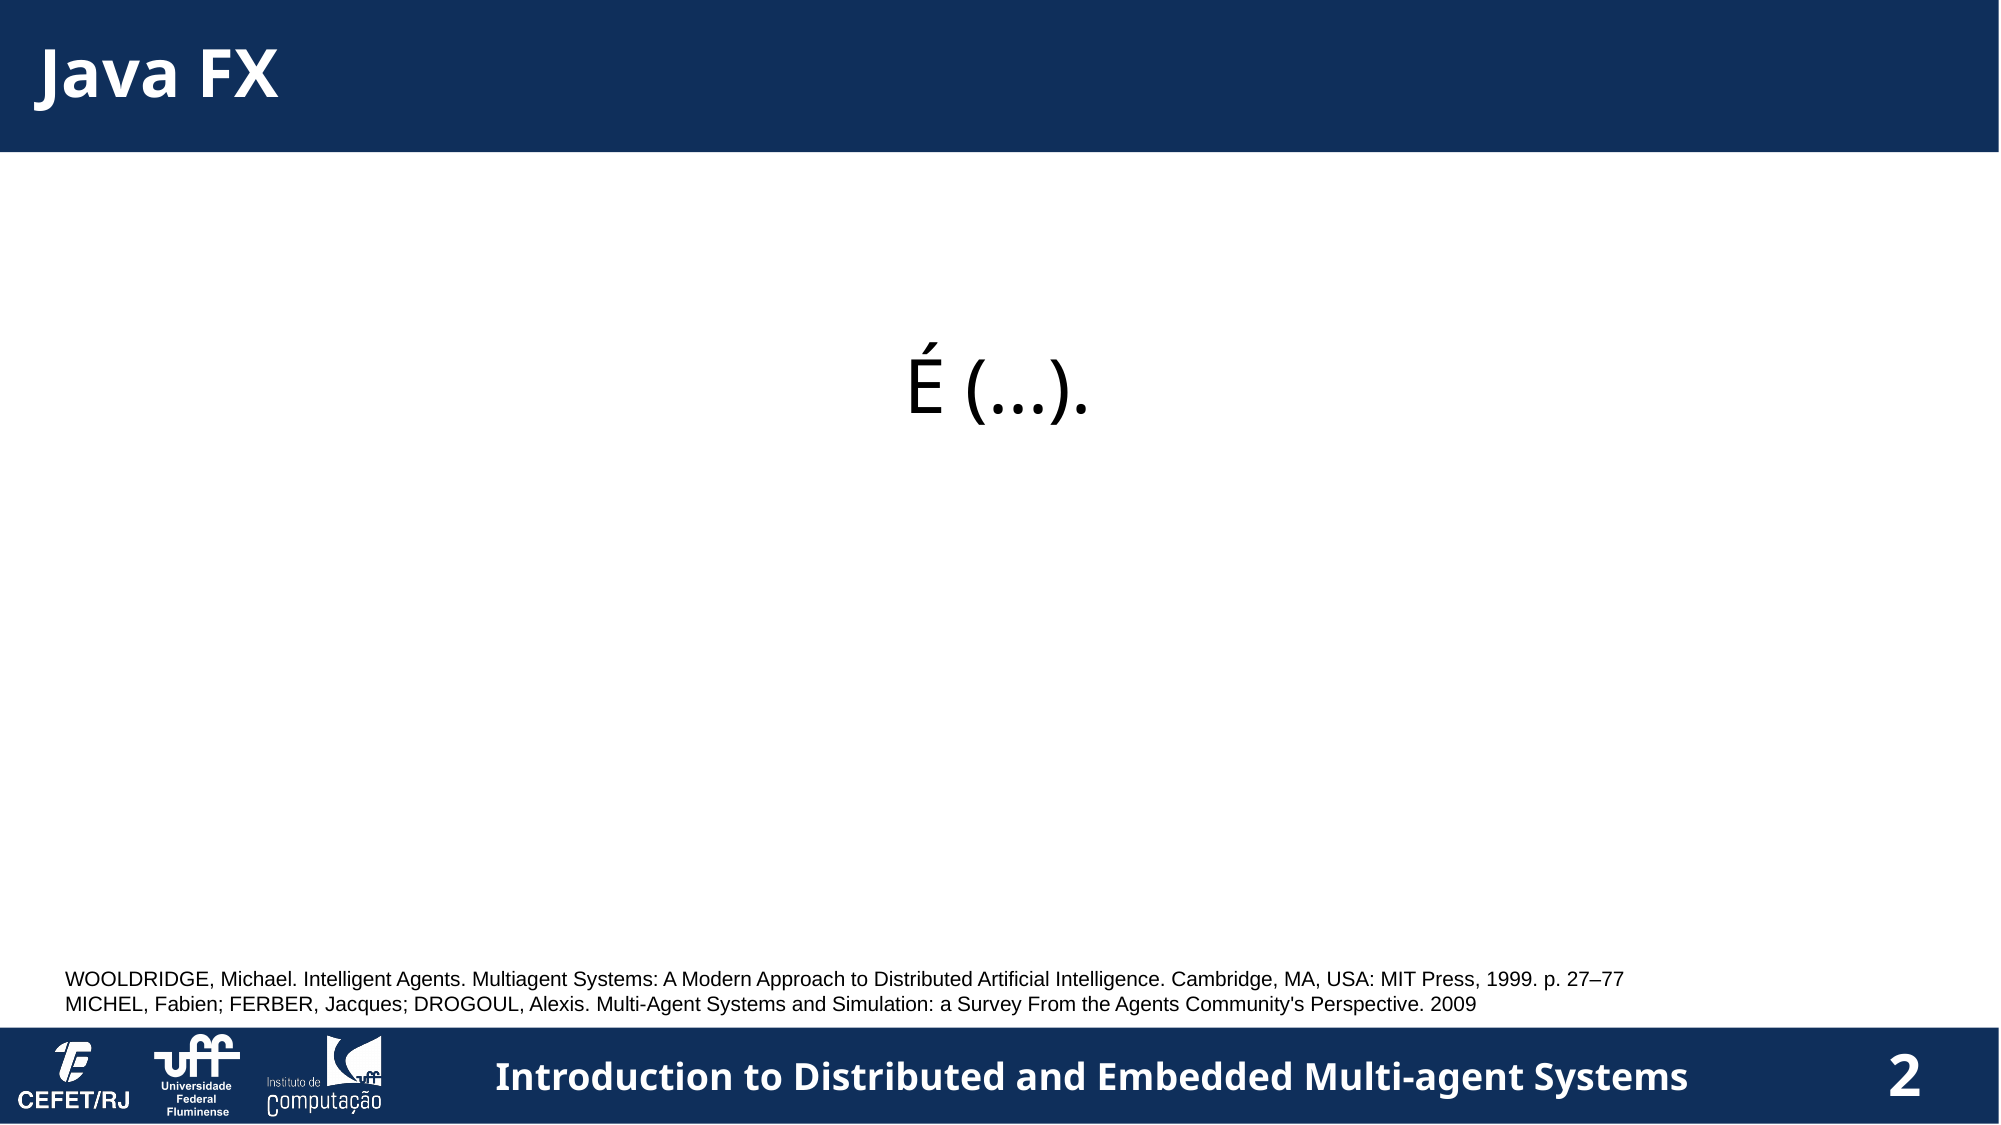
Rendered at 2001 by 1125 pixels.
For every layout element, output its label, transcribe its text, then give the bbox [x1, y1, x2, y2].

picture [18, 1021, 129, 1125]
picture [265, 1033, 383, 1117]
text_box Java FX [25, 23, 1999, 119]
text_box É (...). [318, 330, 1678, 436]
text_box WOOLDRIDGE, Michael. Intelligent Agents. Multiagent Systems: A Modern Approach to Distributed Artificial Intelligence. Cambridge, MA, USA: MIT Press, 1999. p. 27–77 MICHEL, Fabien; FERBER, Jacques; DROGOUL, Alexis. Multi-Agent Systems and Simulation: a Survey From the Agents Community's Perspective. 2009 [50, 958, 1969, 1024]
picture [153, 1033, 241, 1121]
